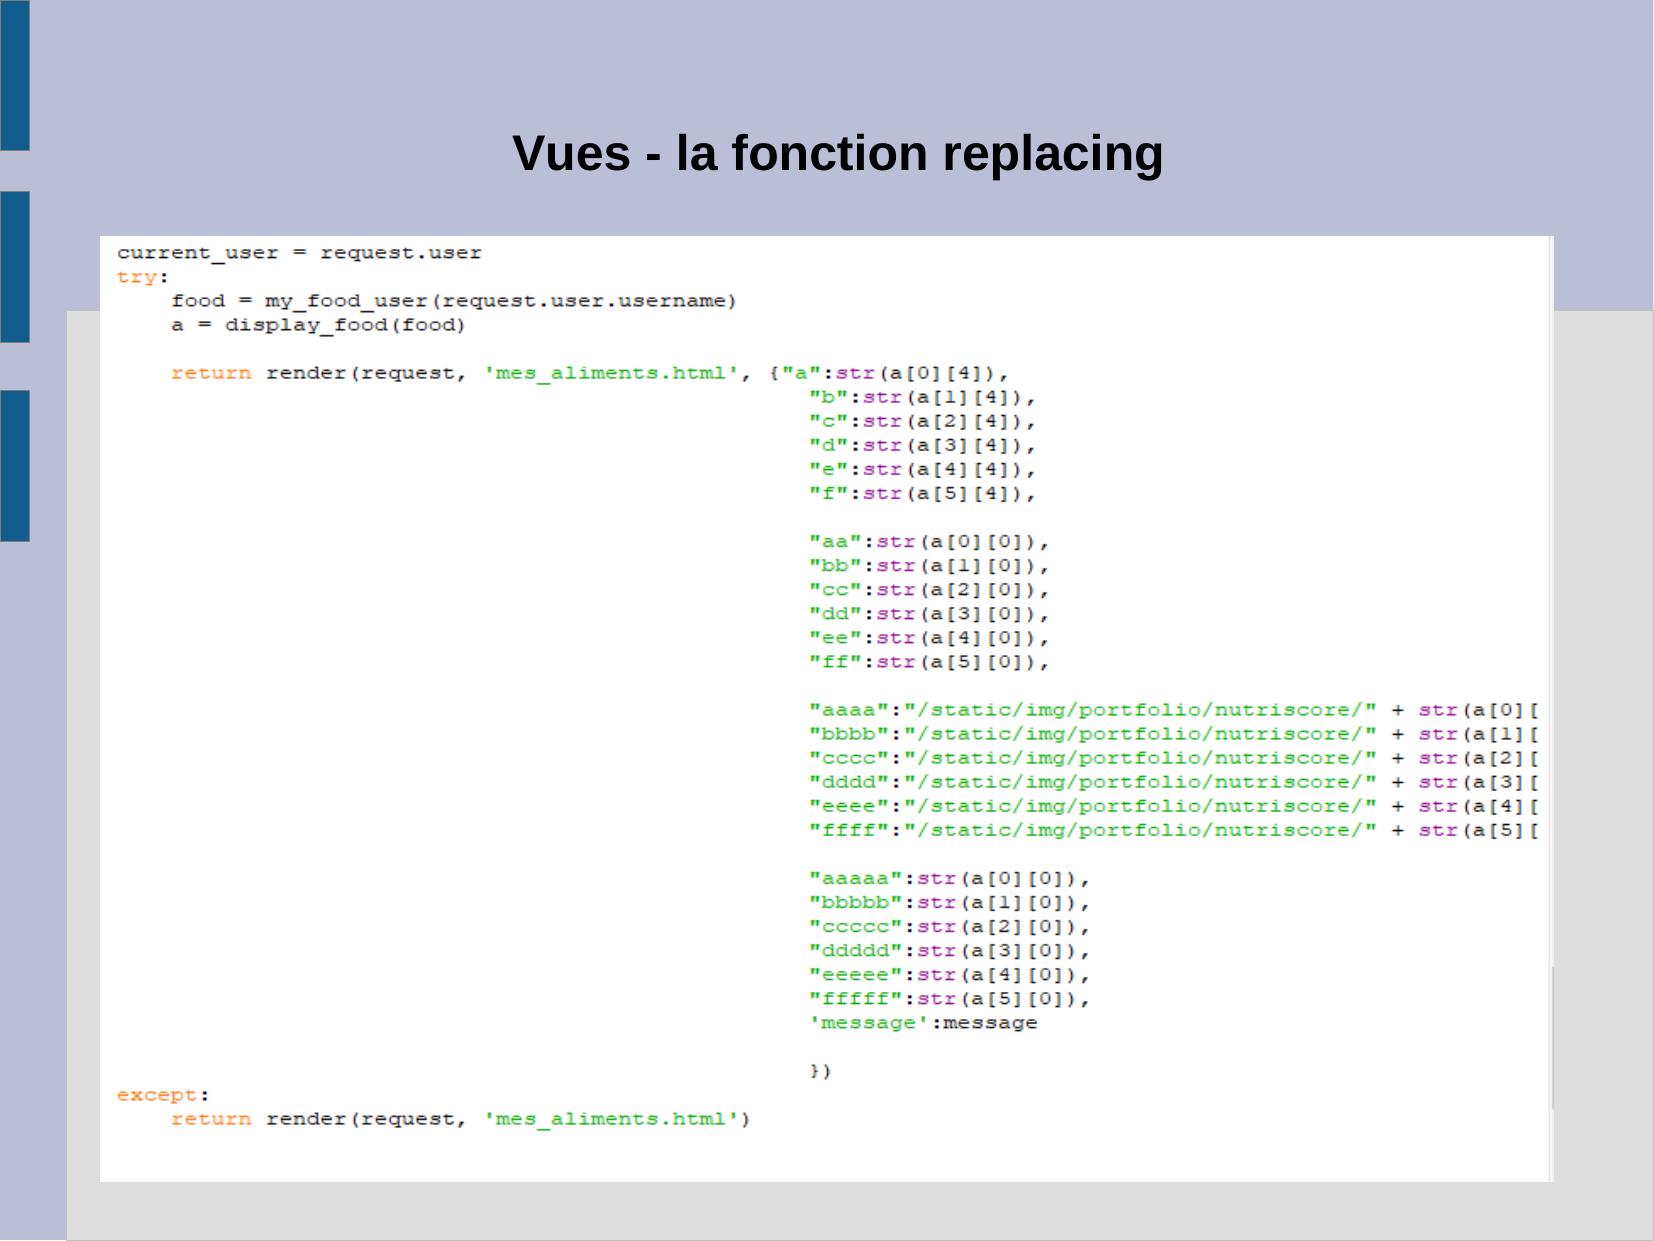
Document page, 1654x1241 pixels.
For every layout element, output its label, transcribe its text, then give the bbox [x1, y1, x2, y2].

picture [100, 236, 1554, 1182]
title Vues - la fonction replacing [82, 49, 1571, 257]
